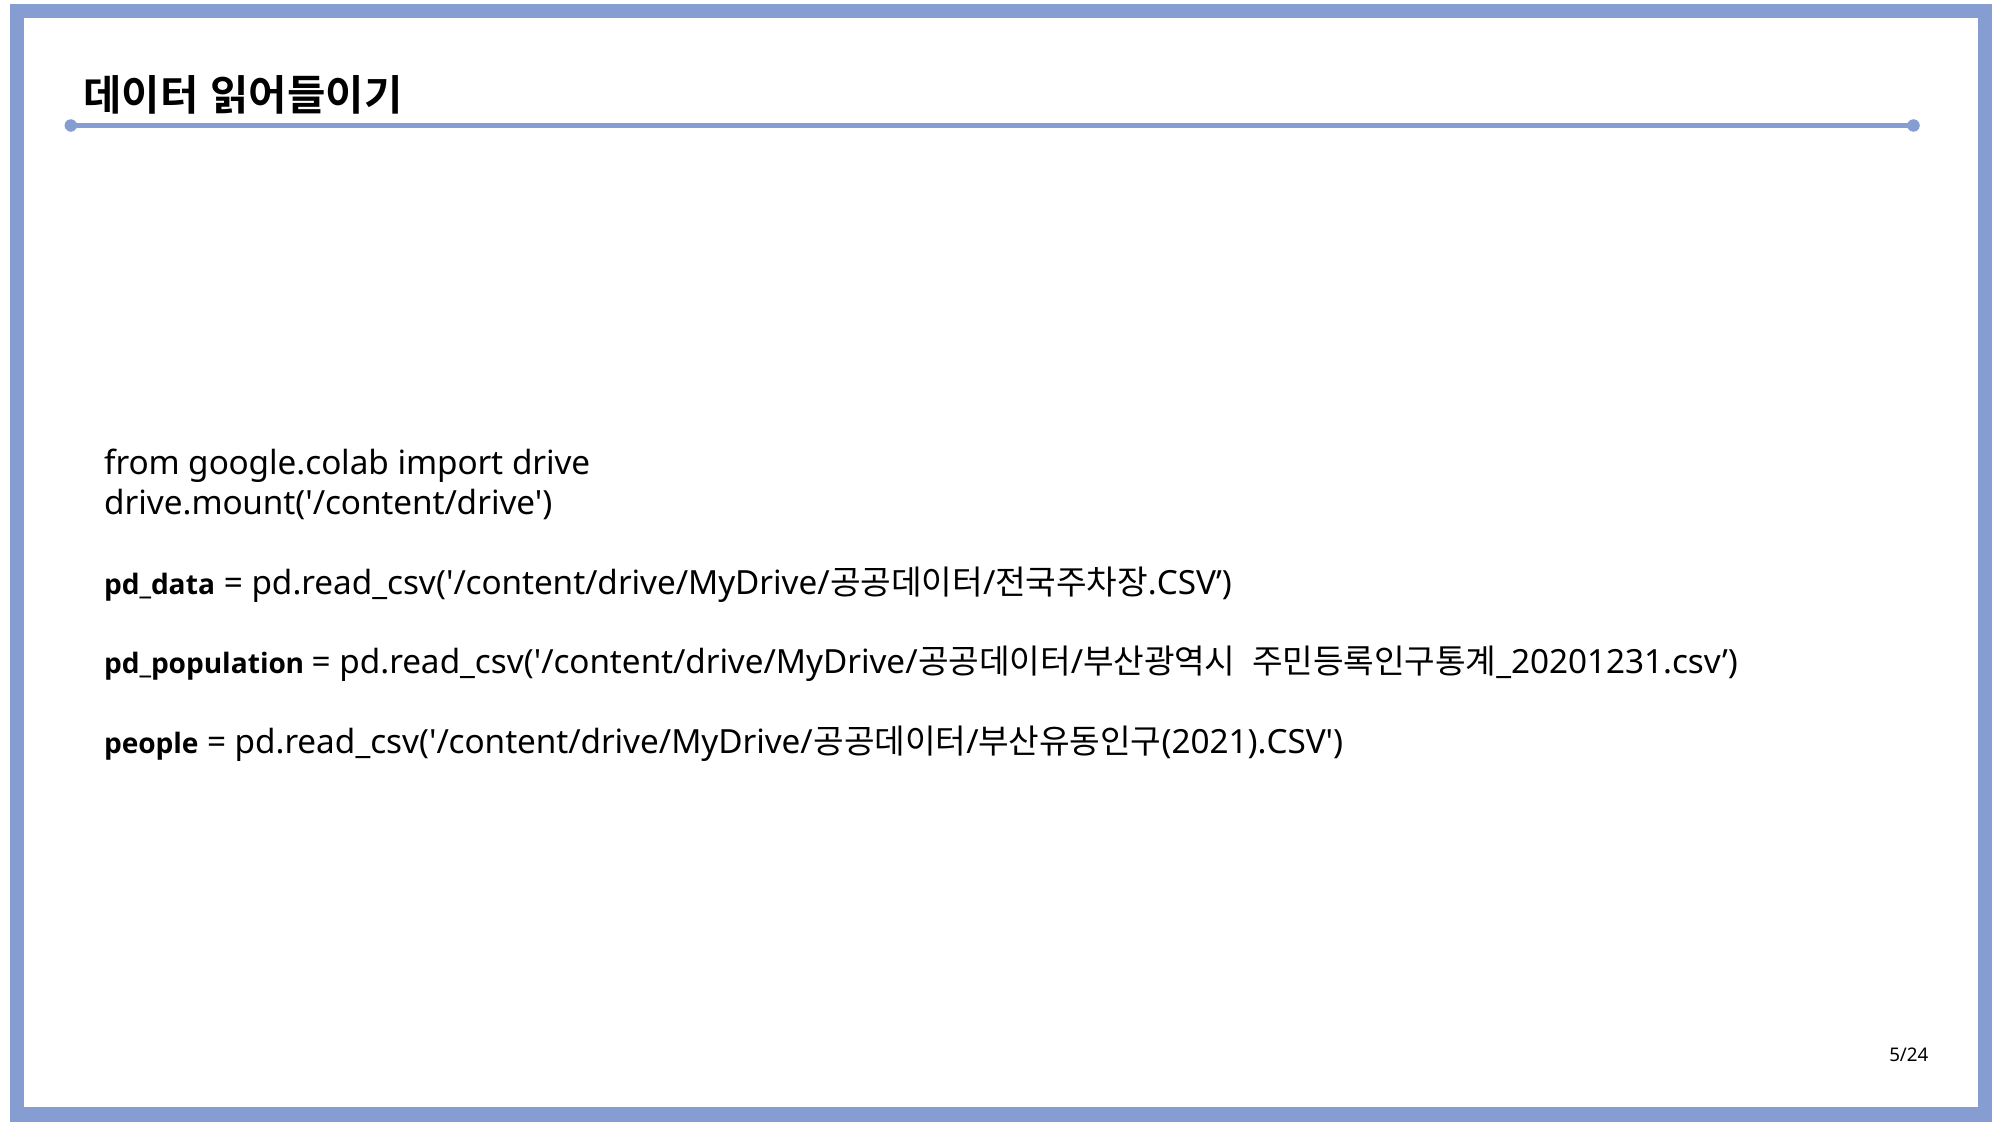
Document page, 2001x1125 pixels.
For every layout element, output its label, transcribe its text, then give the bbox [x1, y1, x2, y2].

text_box from google.colab import drive drive.mount('/content/drive') pd_data = pd.read_csv('/content/drive/MyDrive/공공데이터/전국주차장.CSV’) pd_population = pd.read_csv('/content/drive/MyDrive/공공데이터/부산광역시 주민등록인구통계_20201231.csv’) people = pd.read_csv('/content/drive/MyDrive/공공데이터/부산유동인구(2021).CSV') [89, 433, 1911, 768]
text_box 데이터 읽어들이기 [68, 61, 929, 126]
